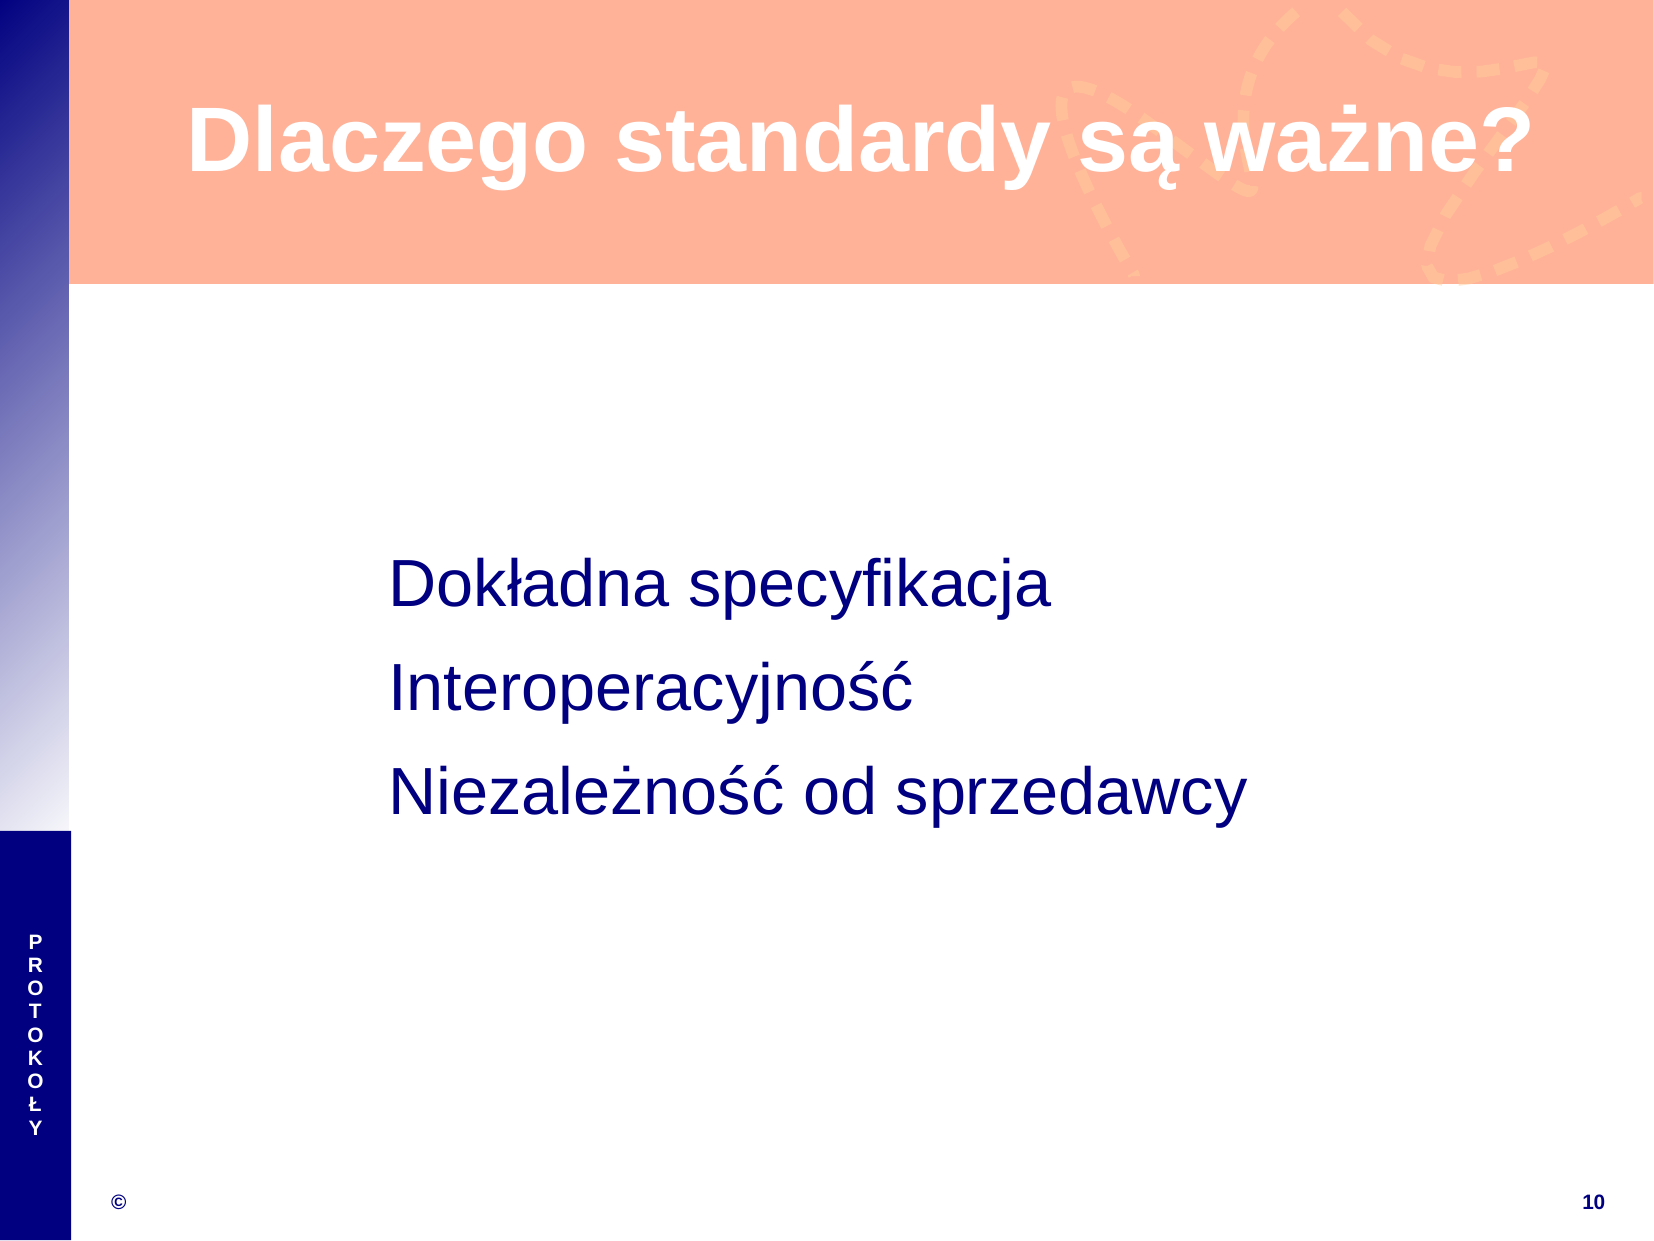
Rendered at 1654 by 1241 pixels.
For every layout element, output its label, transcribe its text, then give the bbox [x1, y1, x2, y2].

text_box P R O T O K O Ł Y [0, 829, 71, 1241]
list Dokładna specyfikacja Interoperacyjność Niezależność od sprzedawcy [397, 545, 1329, 829]
title Dlaczego standardy są ważne? [70, 36, 1654, 244]
